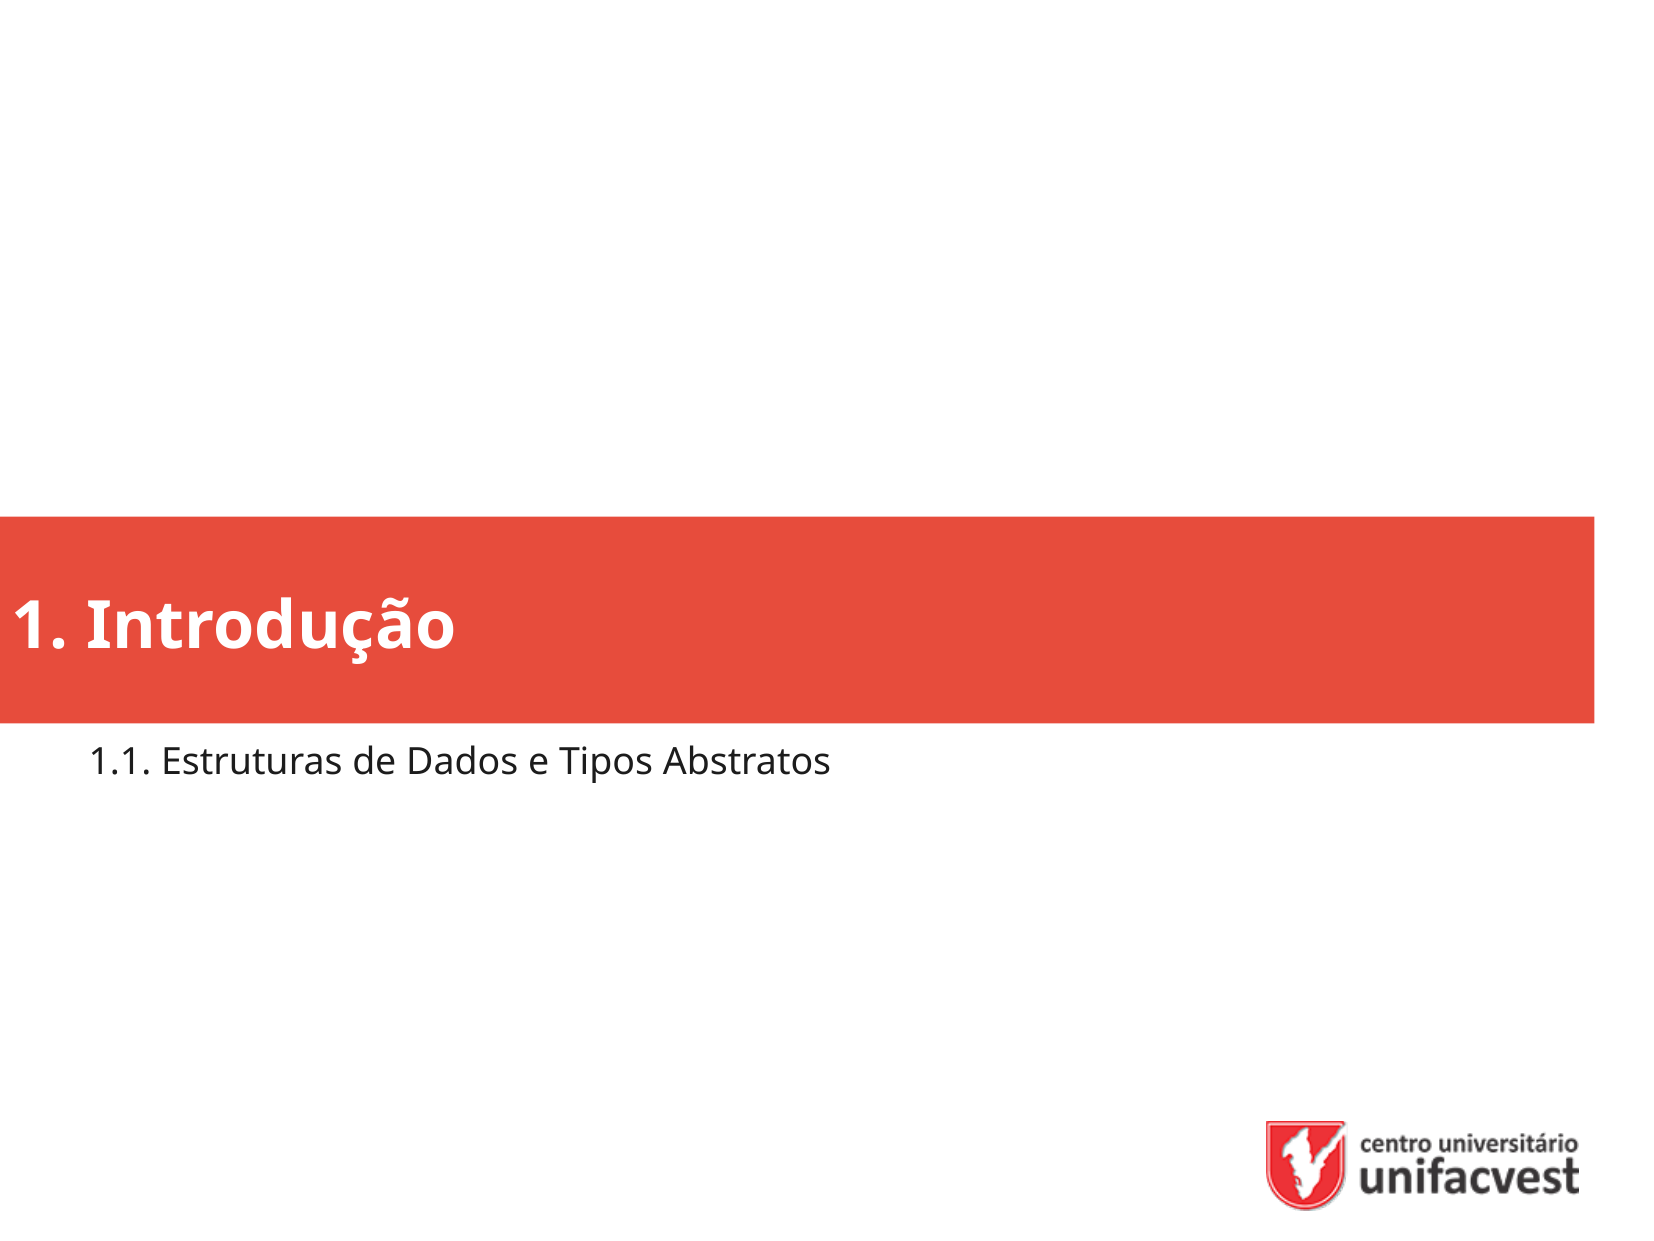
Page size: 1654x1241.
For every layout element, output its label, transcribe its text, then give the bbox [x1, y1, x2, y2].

picture [1266, 1121, 1579, 1211]
subtitle 1.1. Estruturas de Dados e Tipos Abstratos [88, 735, 1595, 1097]
text_box [1238, 1120, 1654, 1212]
title 1. Introdução [11, 513, 1607, 663]
